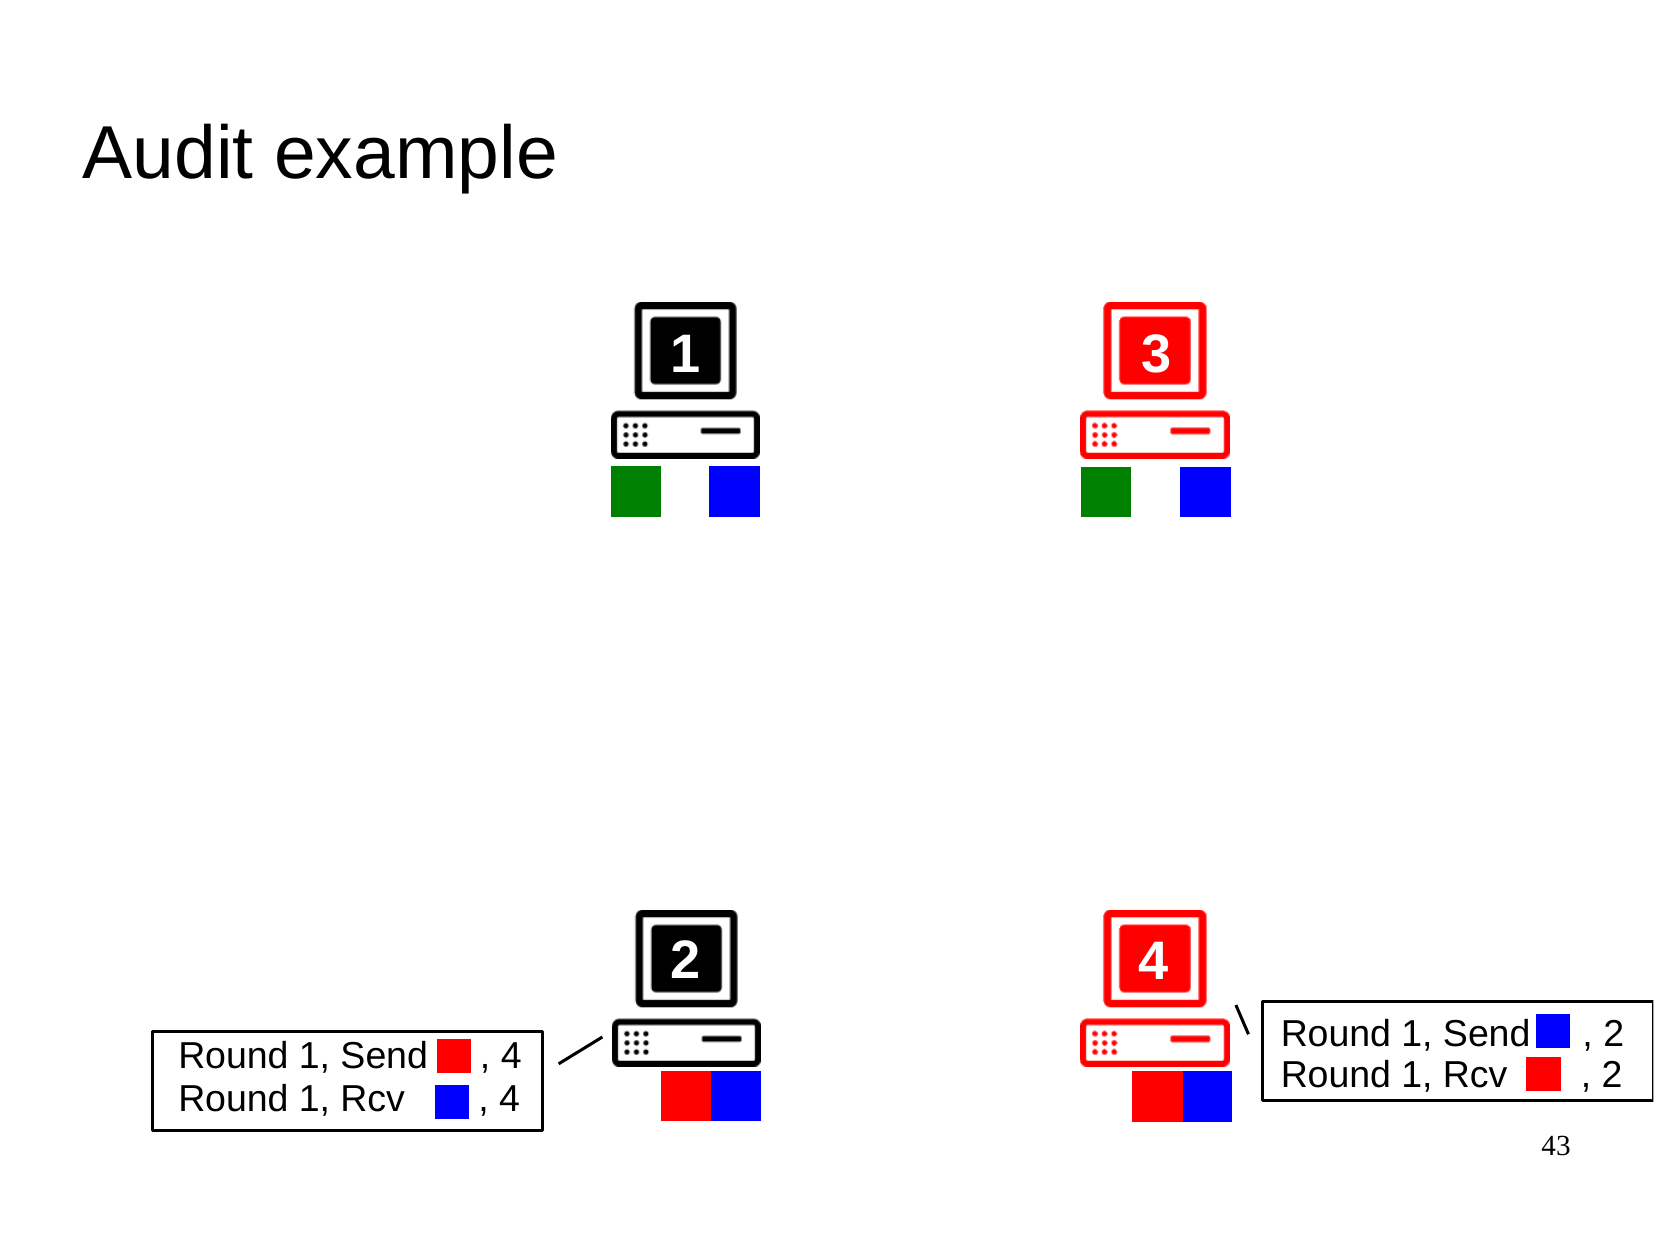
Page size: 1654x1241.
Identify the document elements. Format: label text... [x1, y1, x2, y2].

picture [1080, 302, 1230, 459]
text_box 3 [1126, 315, 1184, 393]
text_box [1180, 467, 1231, 517]
text_box [1081, 467, 1131, 517]
picture [1080, 910, 1230, 1067]
picture [612, 910, 761, 1067]
text_box 4 [1123, 923, 1187, 999]
text_box Round 1, Send , 2 Round 1, Rcv , 2 [1266, 1004, 1654, 1104]
title Audit example [82, 49, 1556, 257]
text_box [437, 1039, 471, 1073]
text_box [1132, 1071, 1232, 1122]
text_box [661, 1071, 761, 1121]
text_box [152, 1031, 542, 1130]
text_box Round 1, Send , 4 Round 1, Rcv , 4 [163, 1027, 583, 1127]
text_box [1235, 1005, 1249, 1035]
text_box [1526, 1057, 1561, 1091]
text_box [1536, 1014, 1570, 1048]
text_box [1263, 1002, 1653, 1101]
text_box [583, 1037, 603, 1049]
text_box 2 [655, 921, 713, 998]
text_box [435, 1085, 469, 1119]
picture [611, 302, 760, 459]
text_box [611, 466, 661, 517]
text_box [709, 466, 760, 517]
text_box 1 [655, 316, 713, 392]
